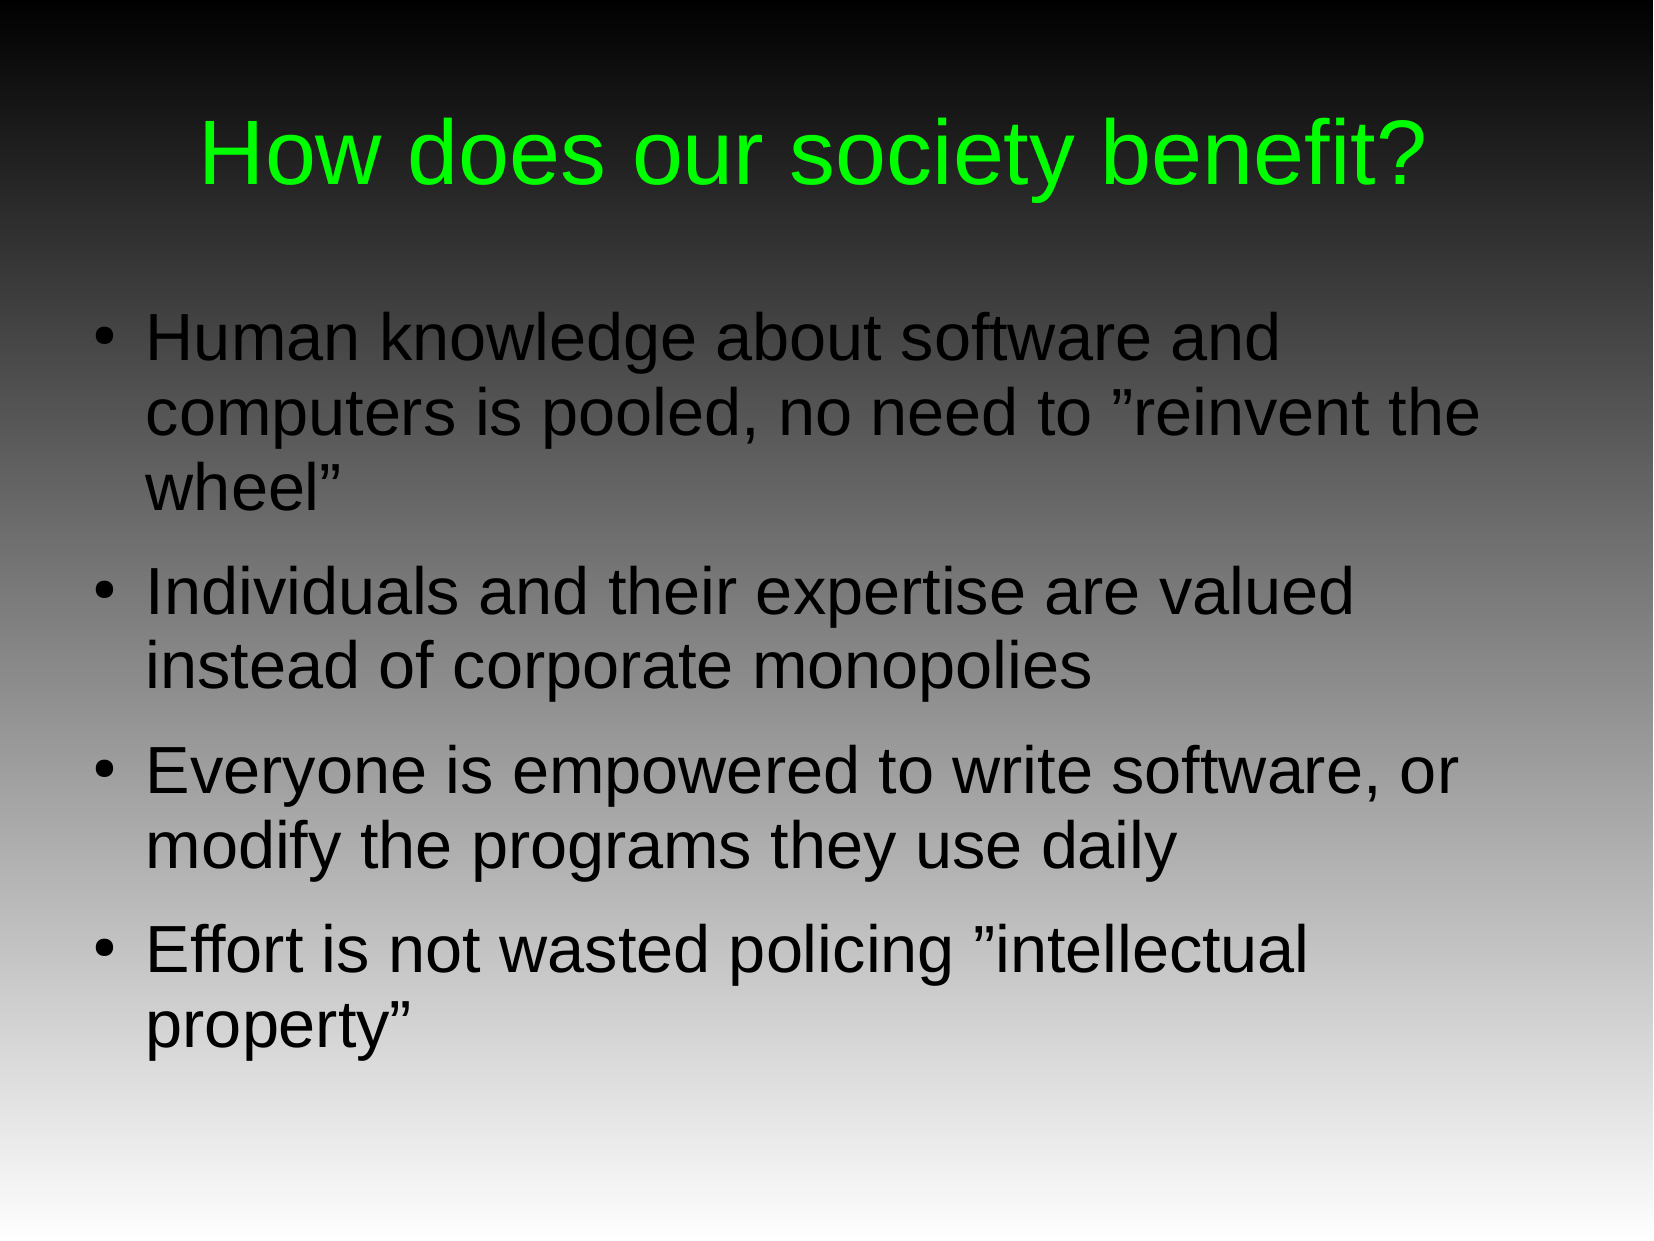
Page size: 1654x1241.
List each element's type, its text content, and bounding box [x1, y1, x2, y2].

list Human knowledge about software and computers is pooled, no need to ”reinvent the wheel” Individuals and their expertise are valued instead of corporate monopolies Everyone is empowered to write software, or modify the programs they use daily Effort is not wasted policing ”intellectual property” [75, 300, 1563, 1169]
title How does our society benefit? [82, 49, 1571, 257]
